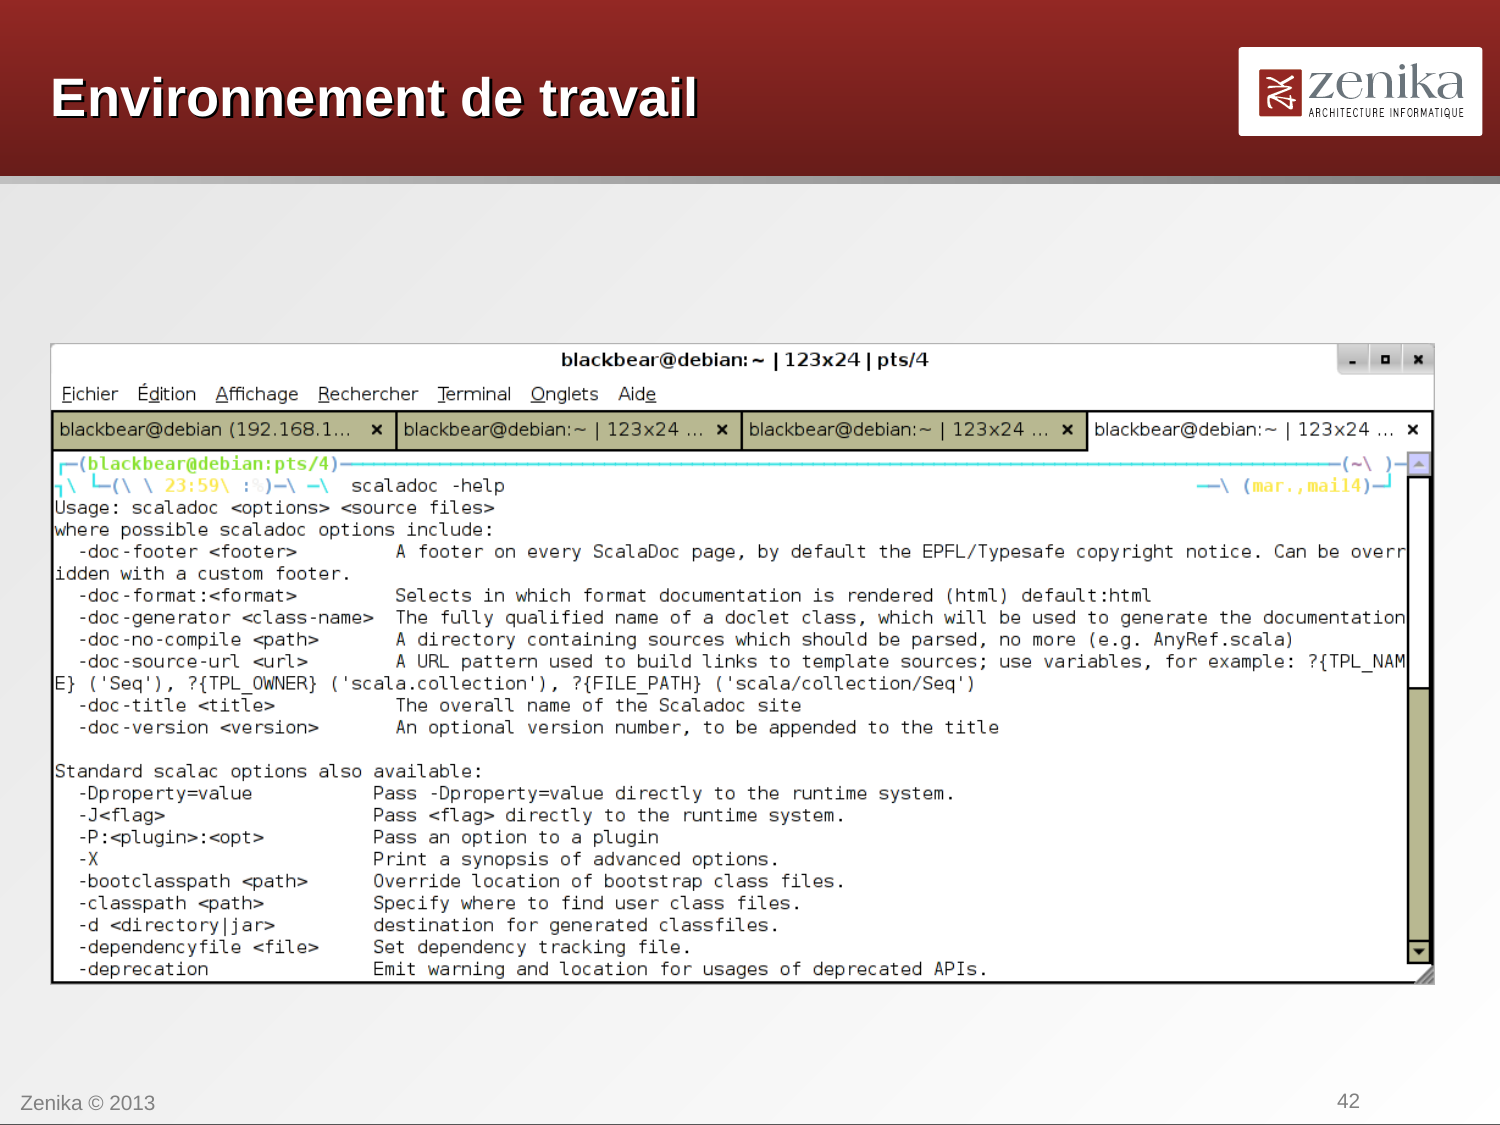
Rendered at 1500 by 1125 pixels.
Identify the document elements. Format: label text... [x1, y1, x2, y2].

picture [50, 343, 1435, 985]
title Environnement de travail [50, 15, 1206, 180]
picture [1257, 58, 1464, 125]
